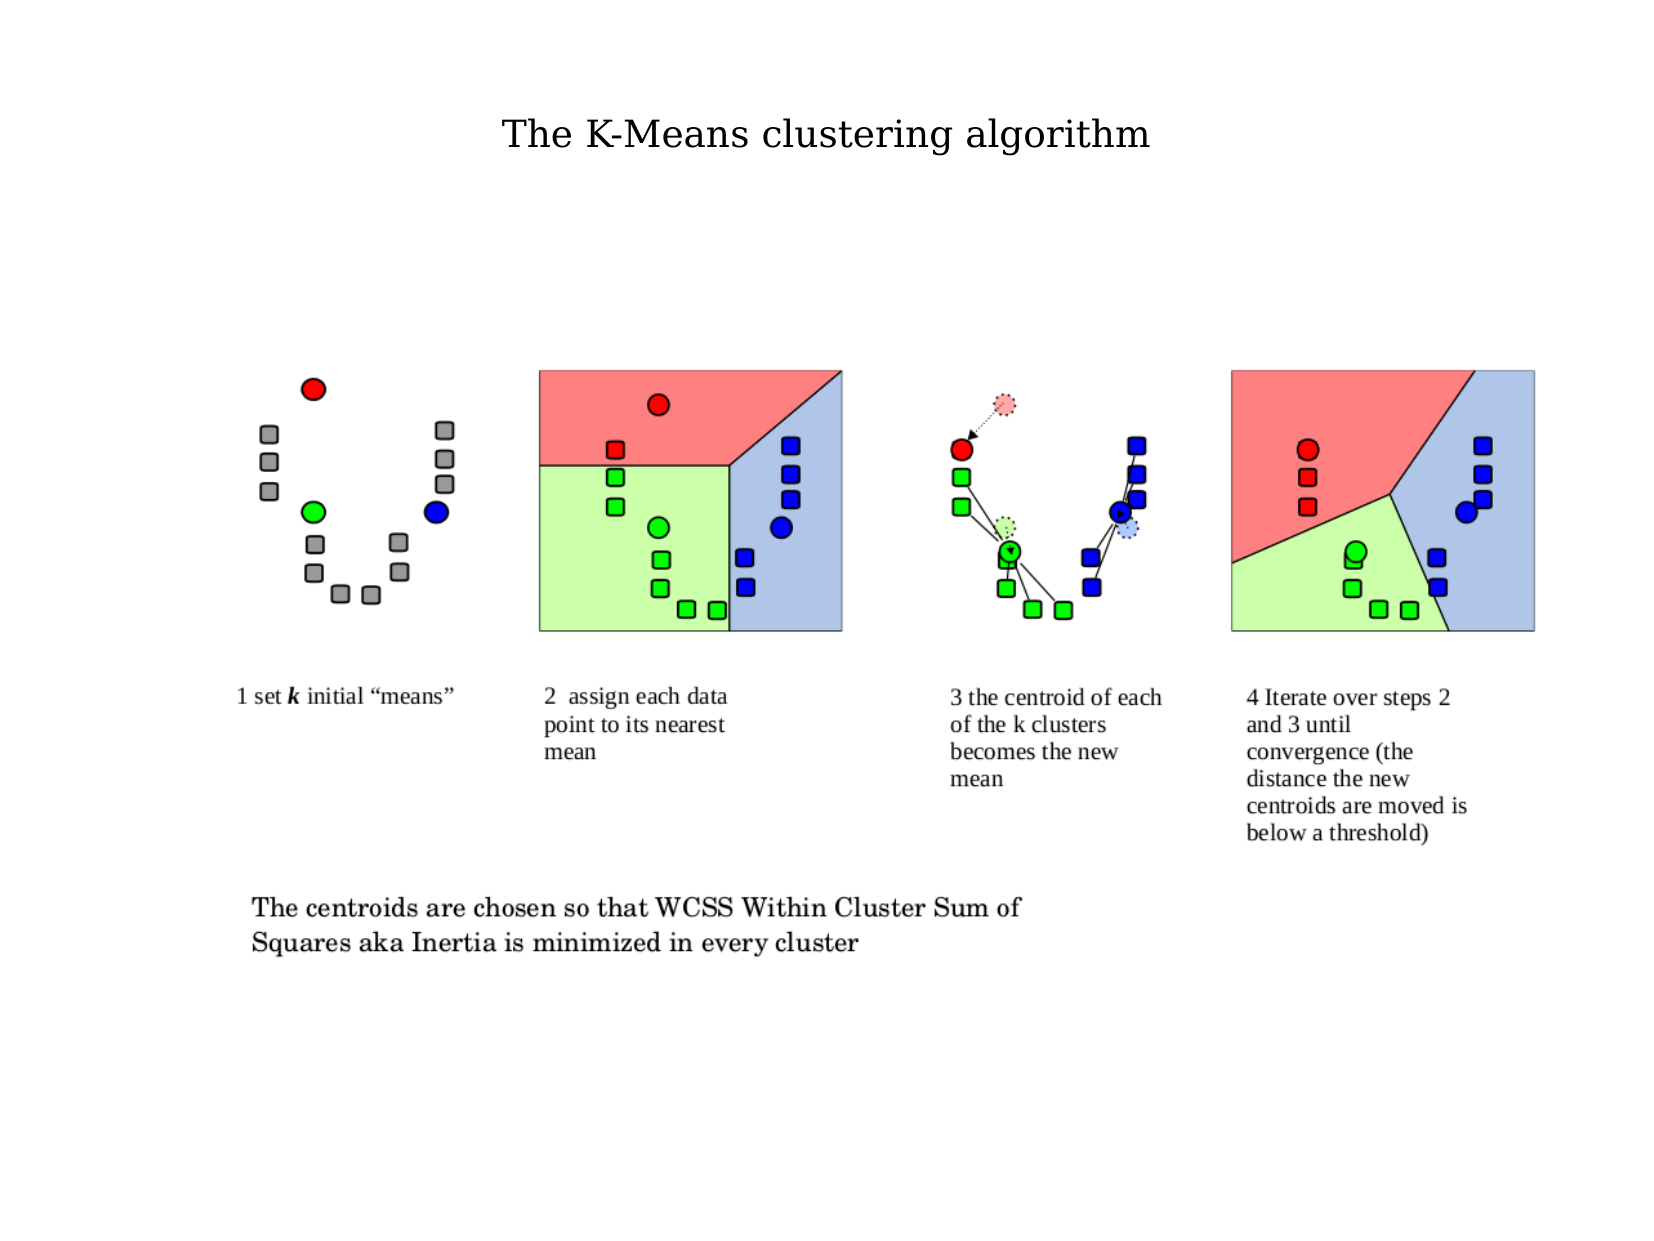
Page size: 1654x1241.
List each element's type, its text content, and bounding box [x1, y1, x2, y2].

text_box The K-Means clustering algorithm [487, 105, 1167, 164]
picture [30, 293, 1623, 990]
